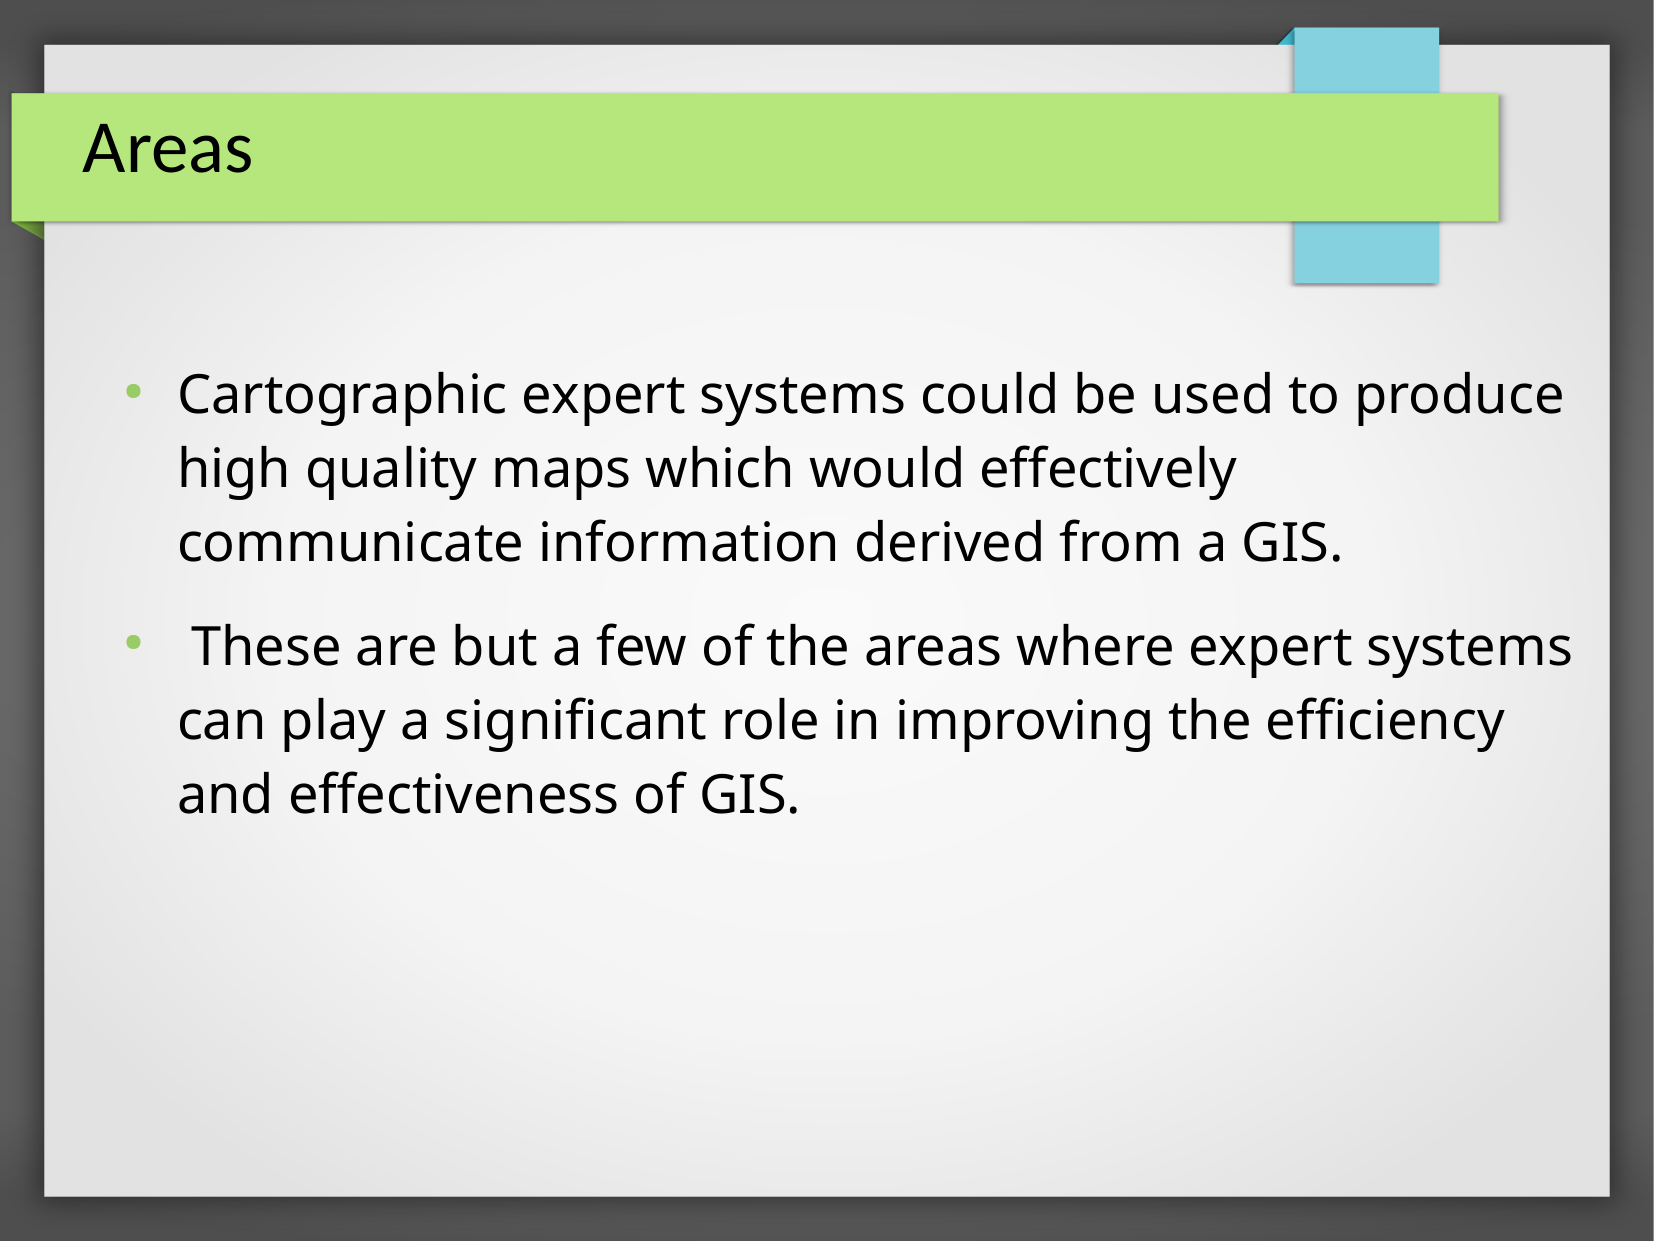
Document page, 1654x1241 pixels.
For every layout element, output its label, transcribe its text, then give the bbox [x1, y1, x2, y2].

title Areas [82, 94, 1264, 213]
list Cartographic expert systems could be used to produce high quality maps which would effectively communicate information derived from a GIS. These are but a few of the areas where expert systems can play a significant role in improving the efficiency and effectiveness of GIS. [106, 355, 1595, 1075]
picture [0, 0, 1654, 1241]
